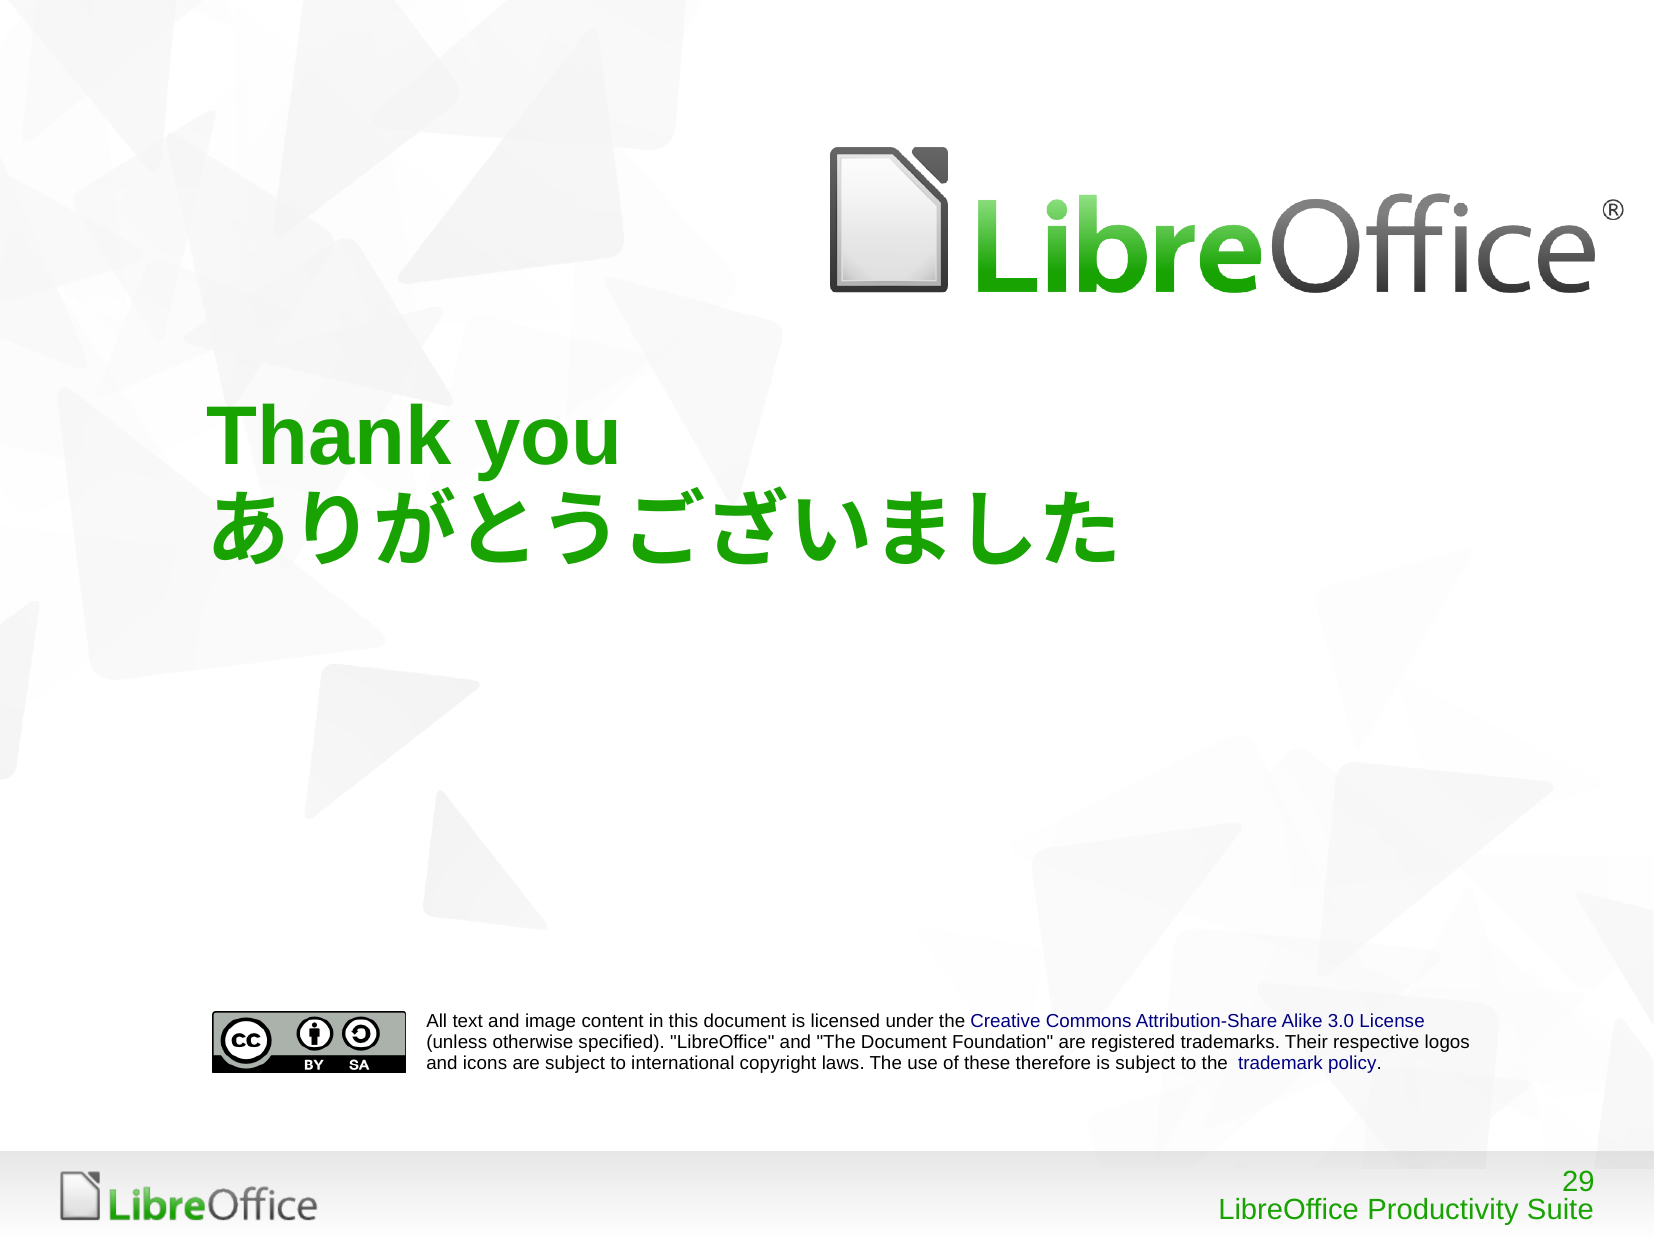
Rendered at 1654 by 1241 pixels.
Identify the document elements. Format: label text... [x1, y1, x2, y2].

picture [212, 1011, 406, 1073]
picture [41, 1152, 337, 1240]
title Thank you ありがとうございました [206, 389, 1477, 580]
picture [915, 548, 1654, 1169]
picture [0, 0, 1654, 930]
